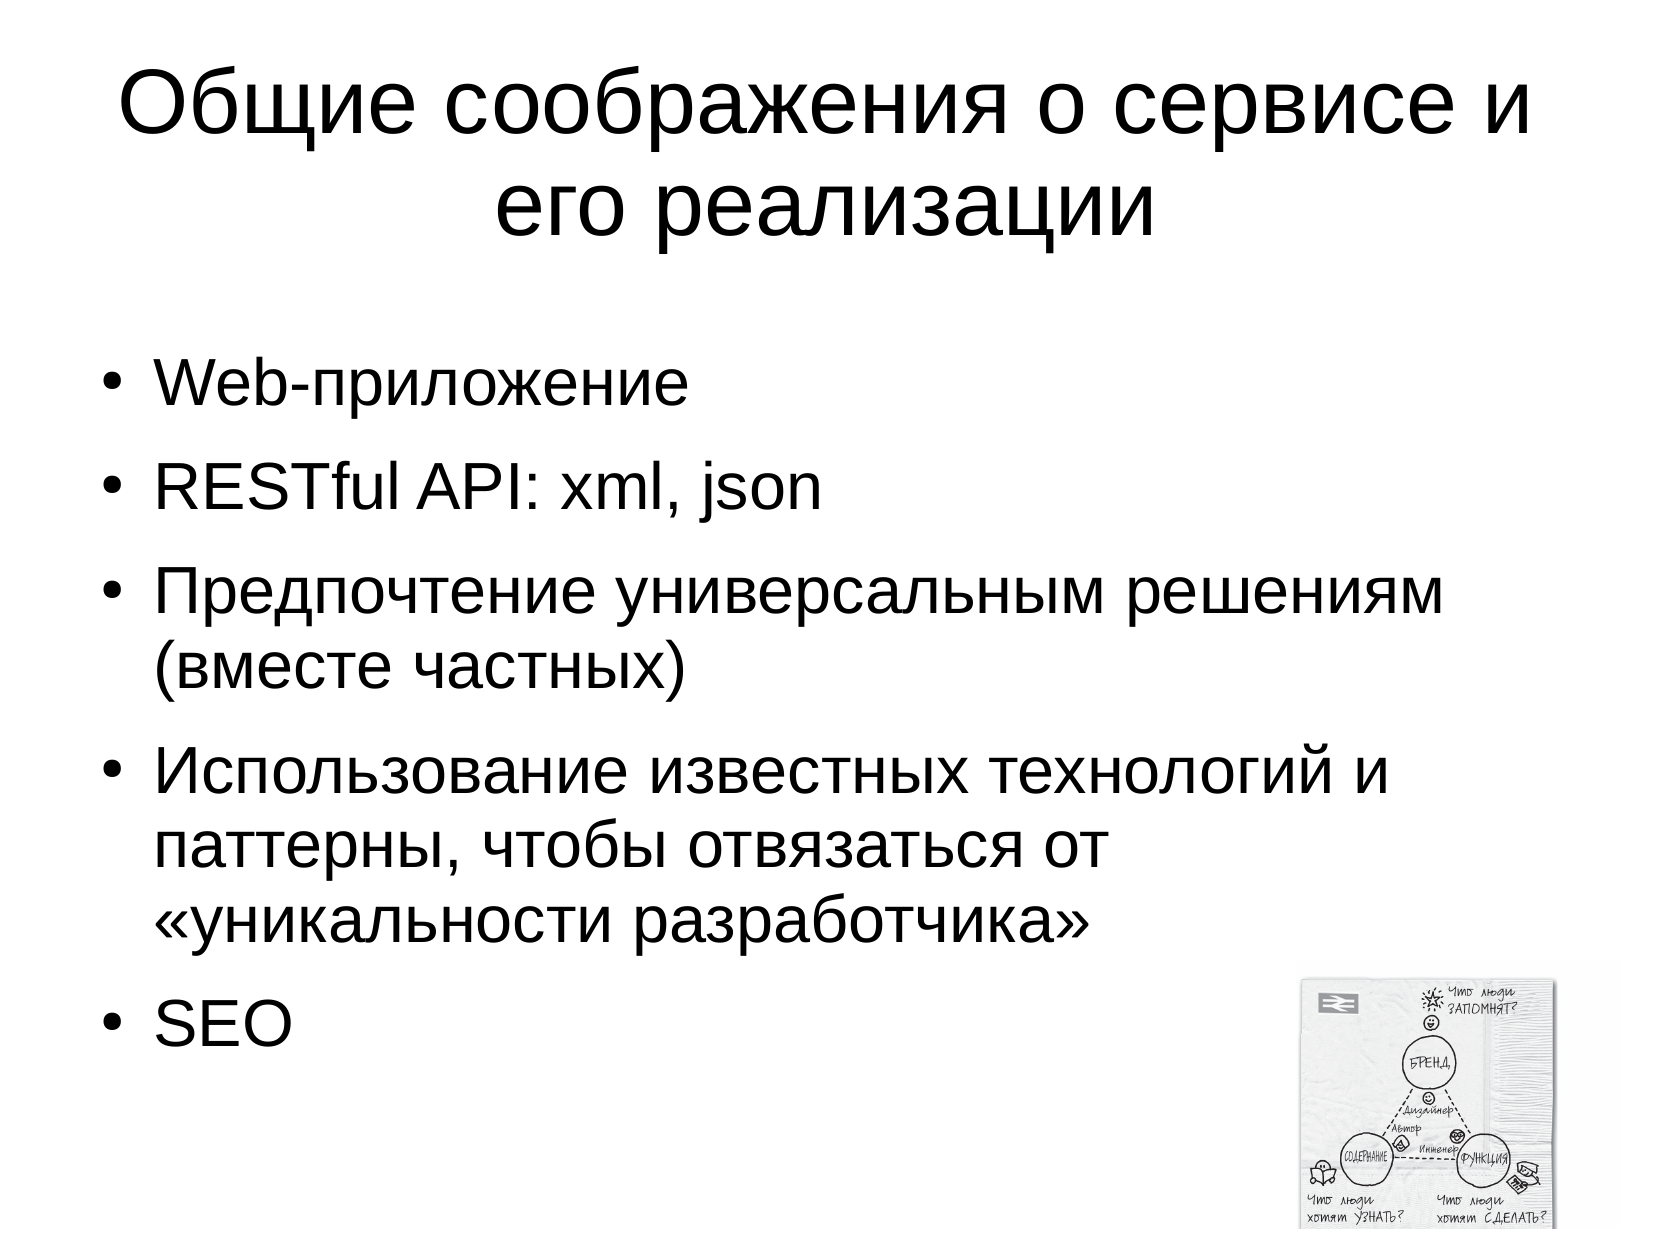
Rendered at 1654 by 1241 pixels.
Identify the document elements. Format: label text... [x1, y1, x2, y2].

list Web-приложение RESTful API: xml, json Предпочтение универсальным решениям (вместе частных) Использование известных технологий и паттерны, чтобы отвязаться от «уникальности разработчика» SEO [82, 345, 1571, 1171]
title Общие соображения о сервисе и его реализации [82, 49, 1571, 257]
picture [1294, 959, 1621, 1229]
